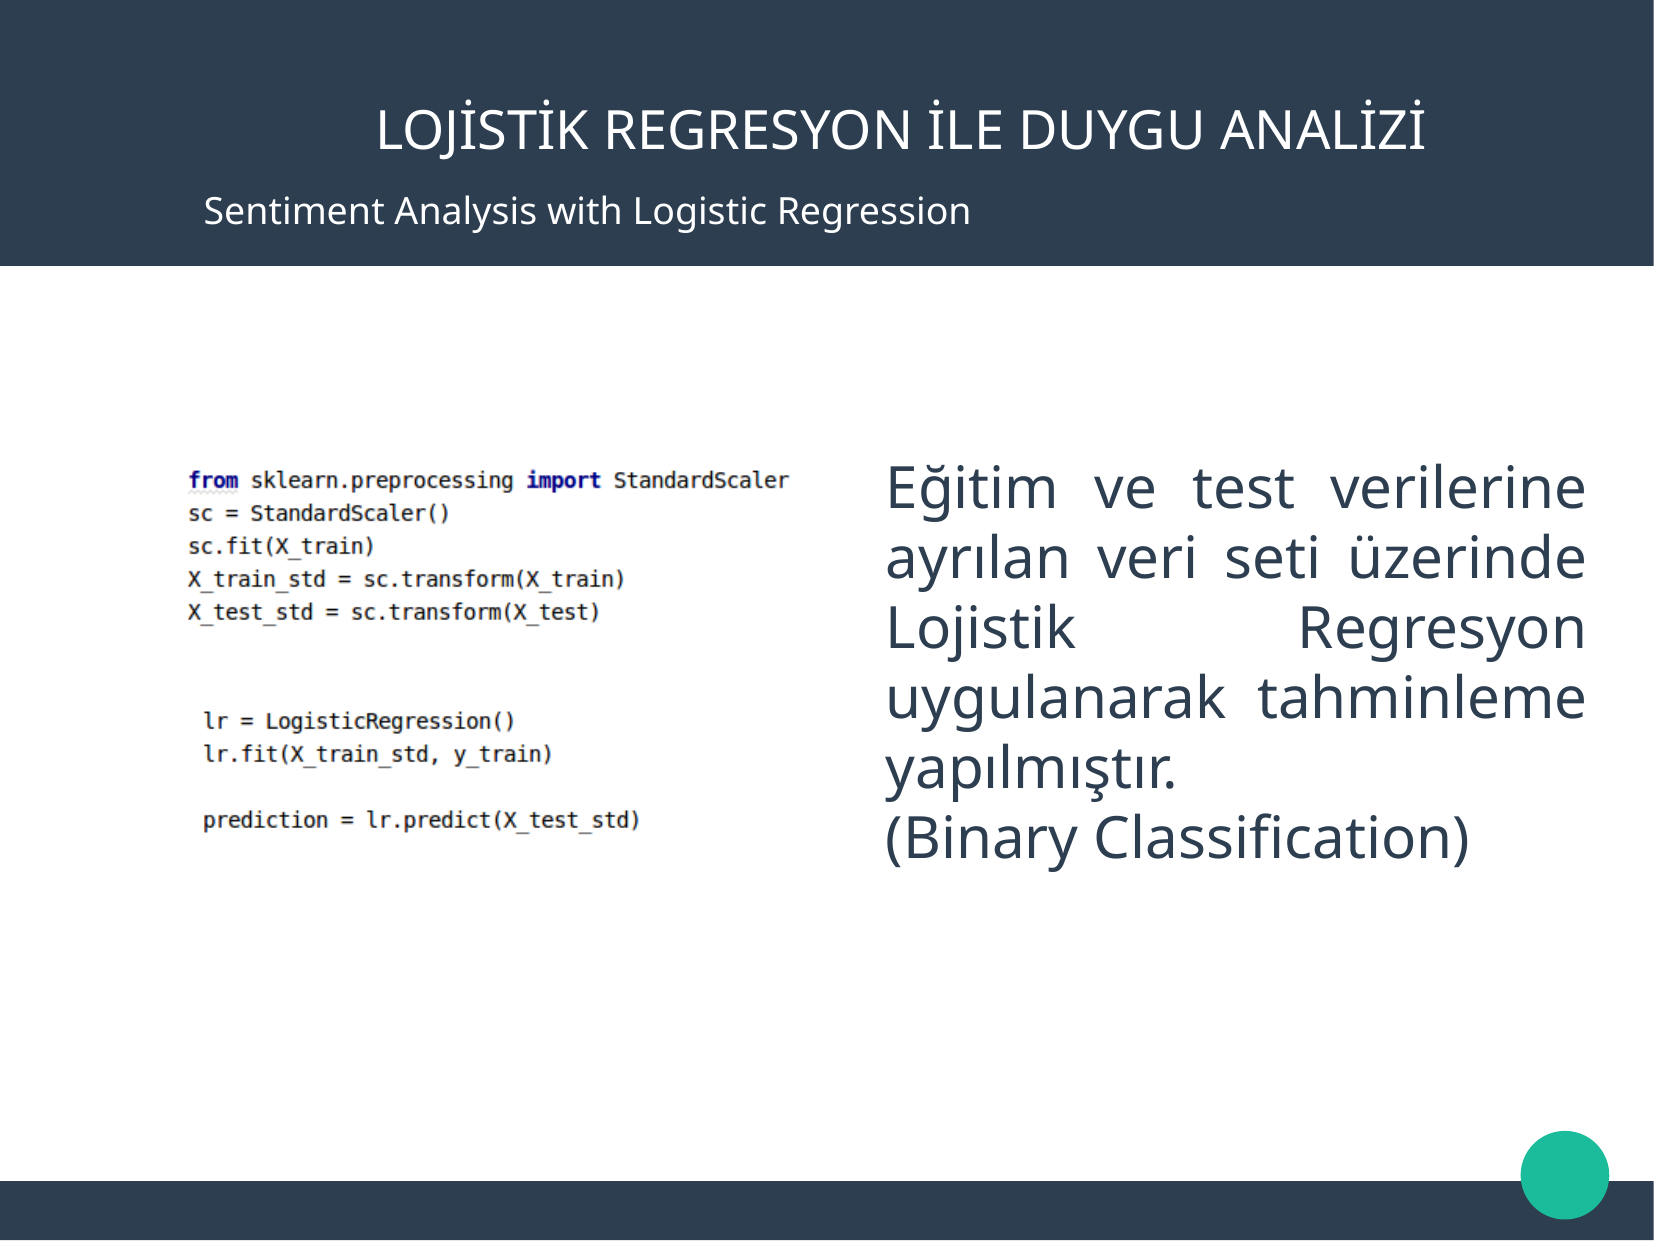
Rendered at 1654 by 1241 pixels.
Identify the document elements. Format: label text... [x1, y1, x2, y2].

text_box Eğitim ve test verilerine ayrılan veri seti üzerinde Lojistik Regresyon uygulanarak tahminleme yapılmıştır. (Binary Classification) [885, 413, 1642, 907]
title LOJİSTİK REGRESYON İLE DUYGU ANALİZİ [59, 49, 1595, 207]
picture [203, 704, 792, 839]
text_box [59, 188, 1359, 366]
picture [188, 460, 844, 642]
text_box Sentiment Analysis with Logistic Regression [188, 177, 1312, 236]
